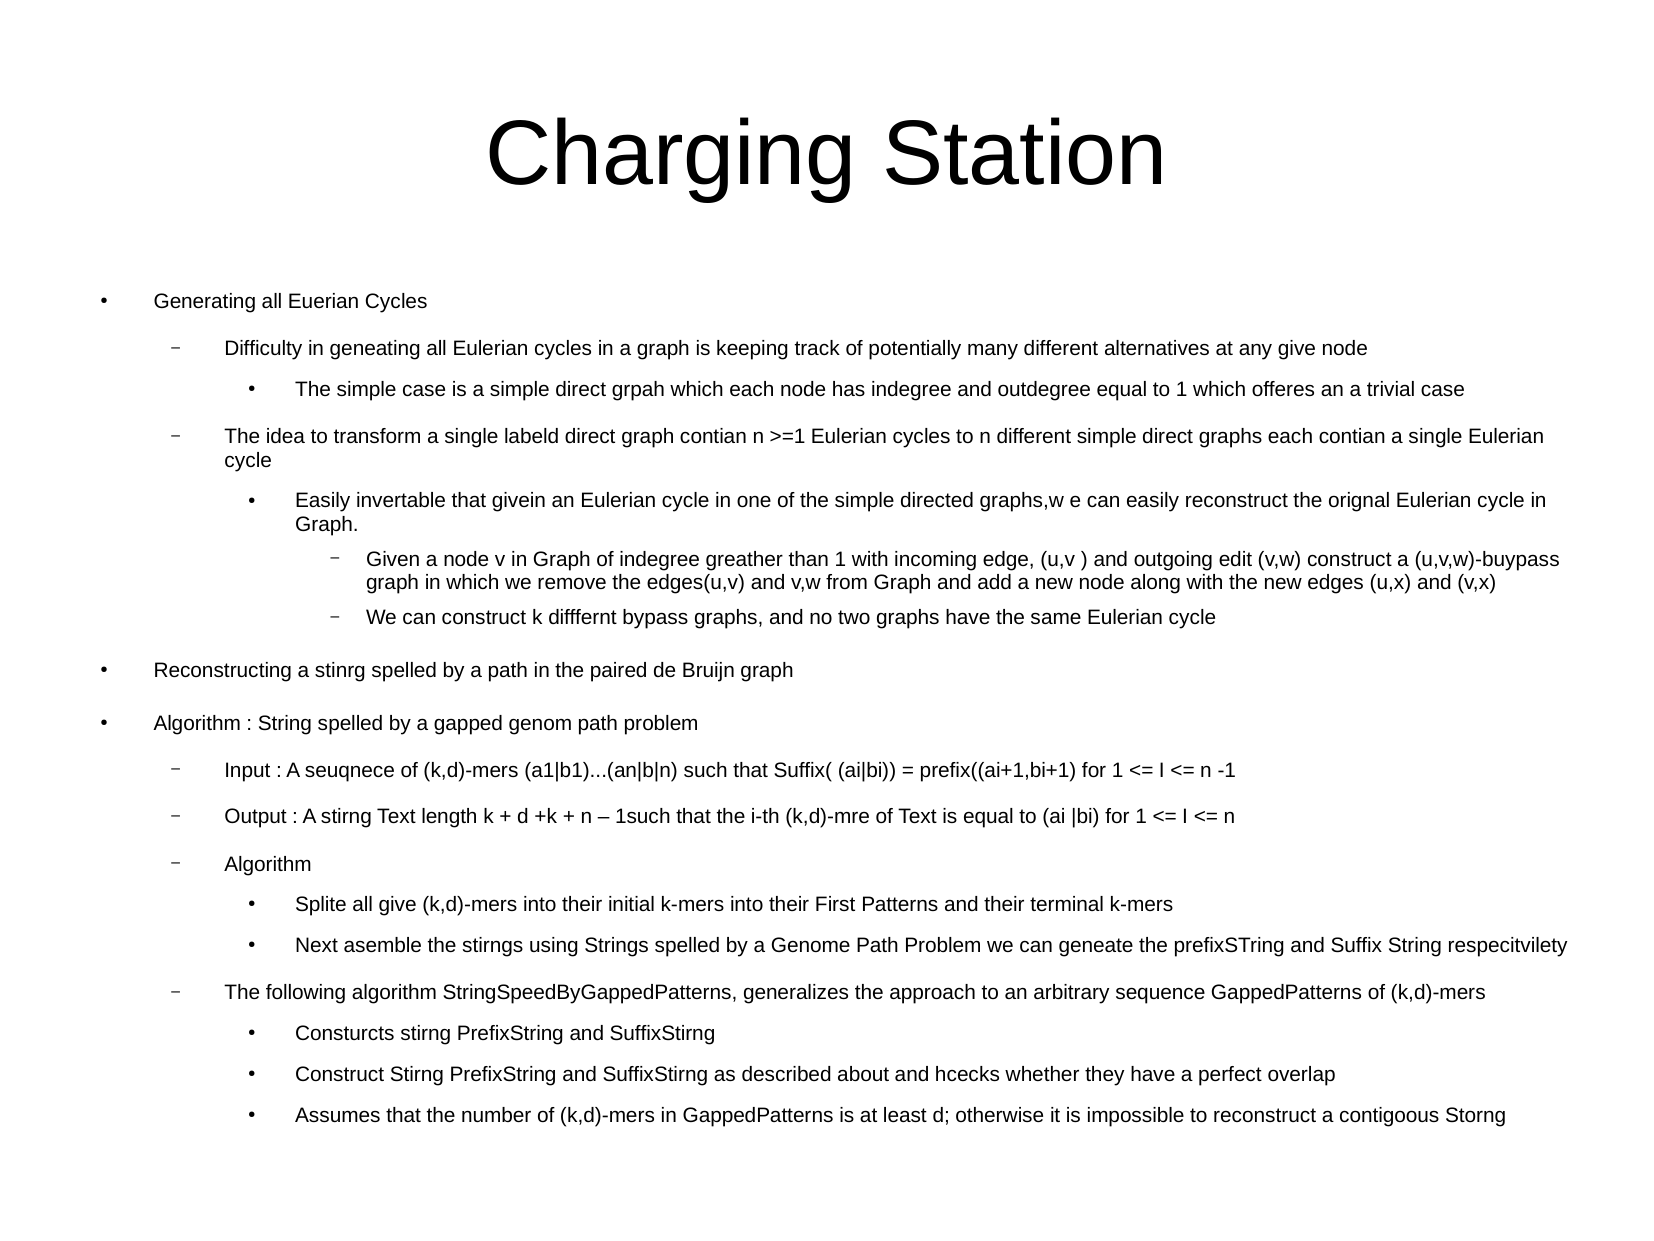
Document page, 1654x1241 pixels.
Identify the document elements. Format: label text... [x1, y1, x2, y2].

title Charging Station [82, 49, 1571, 257]
list Generating all Euerian Cycles Difficulty in geneating all Eulerian cycles in a graph is keeping track of potentially many different alternatives at any give node The simple case is a simple direct grpah which each node has indegree and outdegree equal to 1 which offeres an a trivial case The idea to transform a single labeld direct graph contian n >=1 Eulerian cycles to n different simple direct graphs each contian a single Eulerian cycle Easily invertable that givein an Eulerian cycle in one of the simple directed graphs,w e can easily reconstruct the orignal Eulerian cycle in Graph. Given a node v in Graph of indegree greather than 1 with incoming edge, (u,v ) and outgoing edit (v,w) construct a (u,v,w)-buypass graph in which we remove the edges(u,v) and v,w from Graph and add a new node along with the new edges (u,x) and (v,x) We can construct k difffernt bypass graphs, and no two graphs have the same Eulerian cycle Reconstructing a stinrg spelled by a path in the paired de Bruijn graph Algorithm : String spelled by a gapped genom path problem Input : A seuqnece of (k,d)-mers (a1|b1)...(an|b|n) such that Suffix( (ai|bi)) = prefix((ai+1,bi+1) for 1 <= I <= n -1 Output : A stirng Text length k + d +k + n – 1such that the i-th (k,d)-mre of Text is equal to (ai |bi) for 1 <= I <= n Algorithm Splite all give (k,d)-mers into their initial k-mers into their First Patterns and their terminal k-mers Next asemble the stirngs using Strings spelled by a Genome Path Problem we can geneate the prefixSTring and Suffix String respecitvilety The following algorithm StringSpeedByGappedPatterns, generalizes the approach to an arbitrary sequence GappedPatterns of (k,d)-mers Consturcts stirng PrefixString and SuffixStirng Construct Stirng PrefixString and SuffixStirng as described about and hcecks whether they have a perfect overlap Assumes that the number of (k,d)-mers in GappedPatterns is at least d; otherwise it is impossible to reconstruct a contigoous Storng [82, 290, 1571, 1217]
